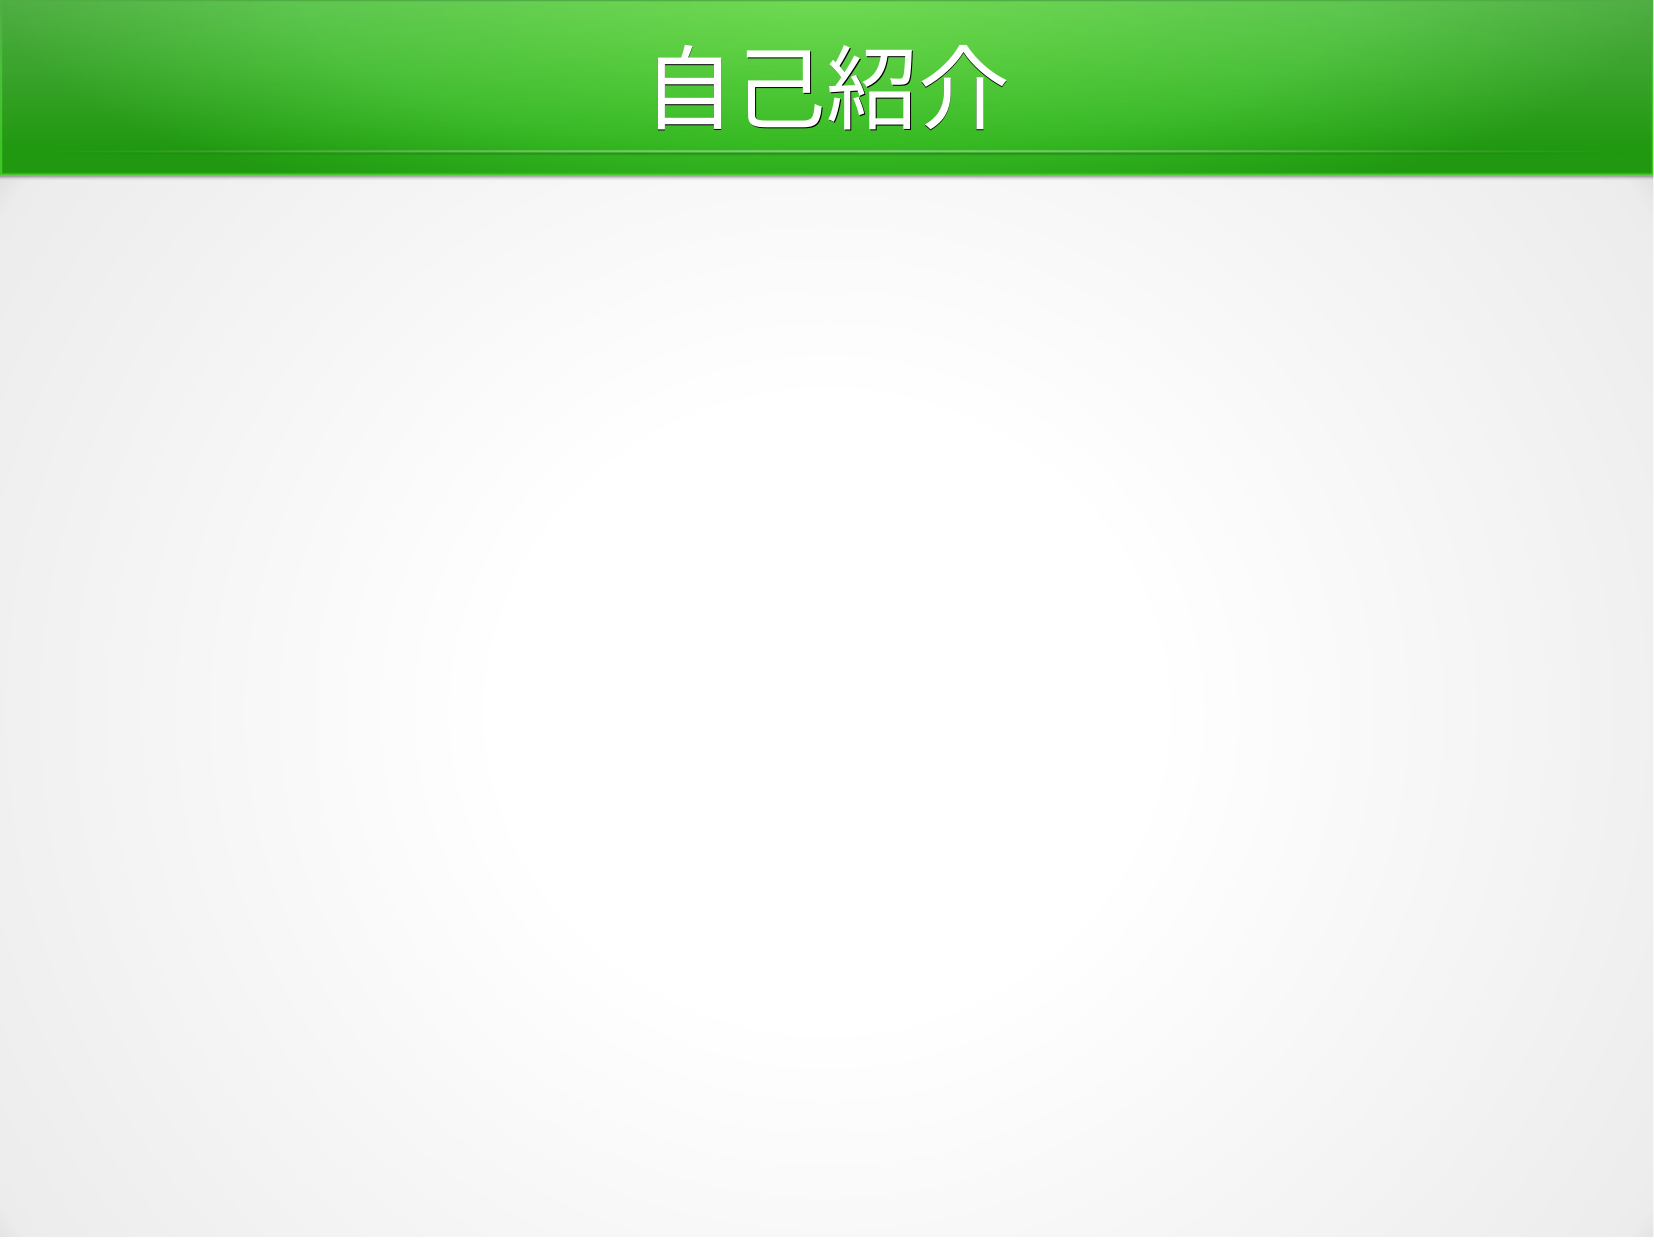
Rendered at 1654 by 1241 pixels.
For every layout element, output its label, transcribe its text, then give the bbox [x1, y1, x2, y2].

picture [0, 0, 1654, 1237]
title 自己紹介 [82, 11, 1571, 154]
